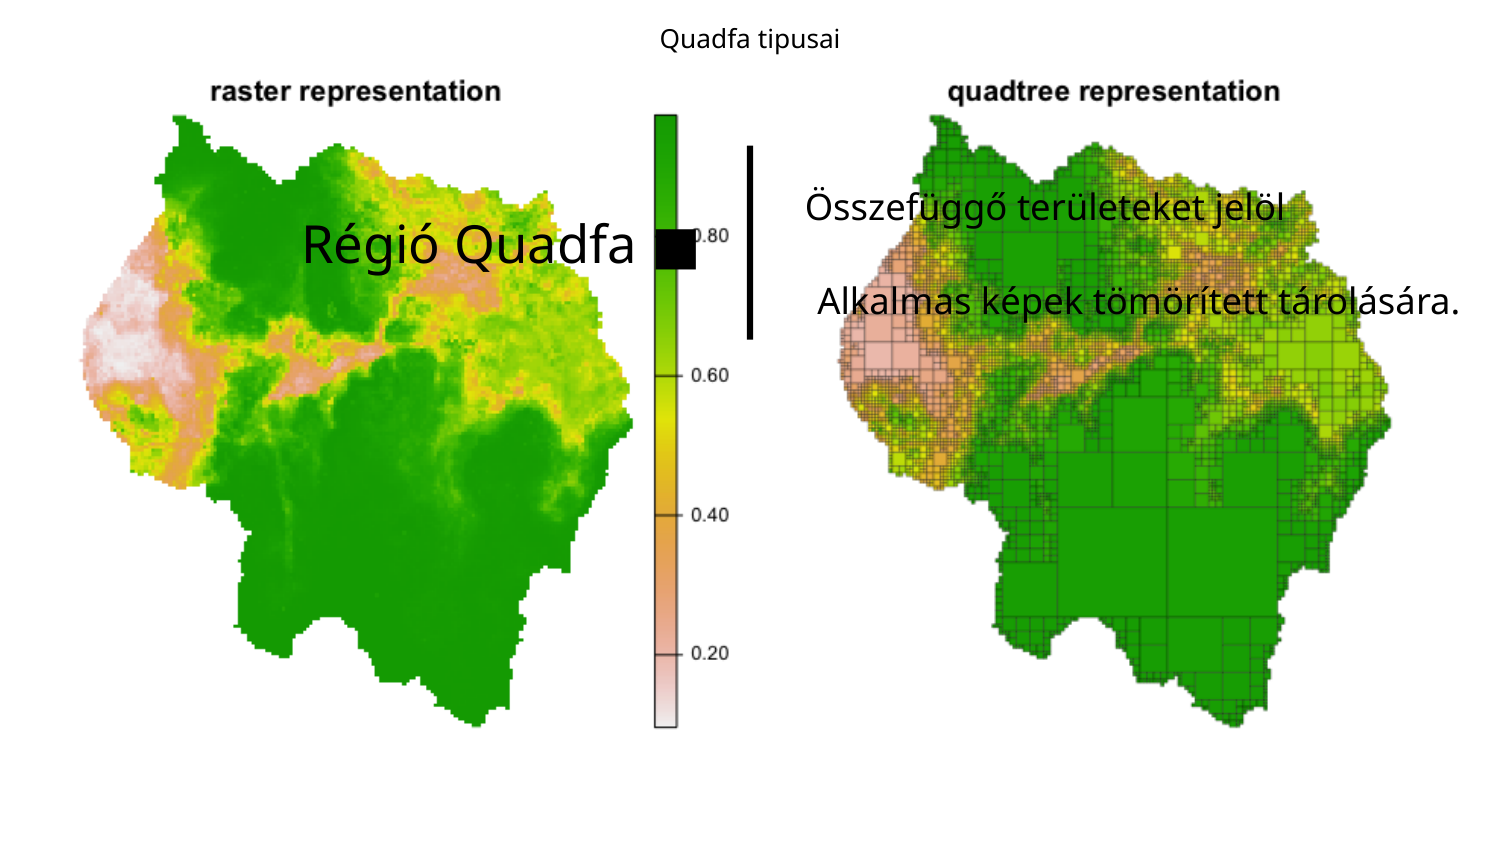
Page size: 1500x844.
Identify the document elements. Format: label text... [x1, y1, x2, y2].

title Összefüggő területeket jelöl [768, 159, 1323, 253]
title Alkalmas képek tömörített tárolására. [788, 253, 1491, 347]
title Quadfa tipusai [519, 7, 981, 102]
title Régió Quadfa ■ [270, 195, 732, 290]
picture [21, 57, 1479, 786]
